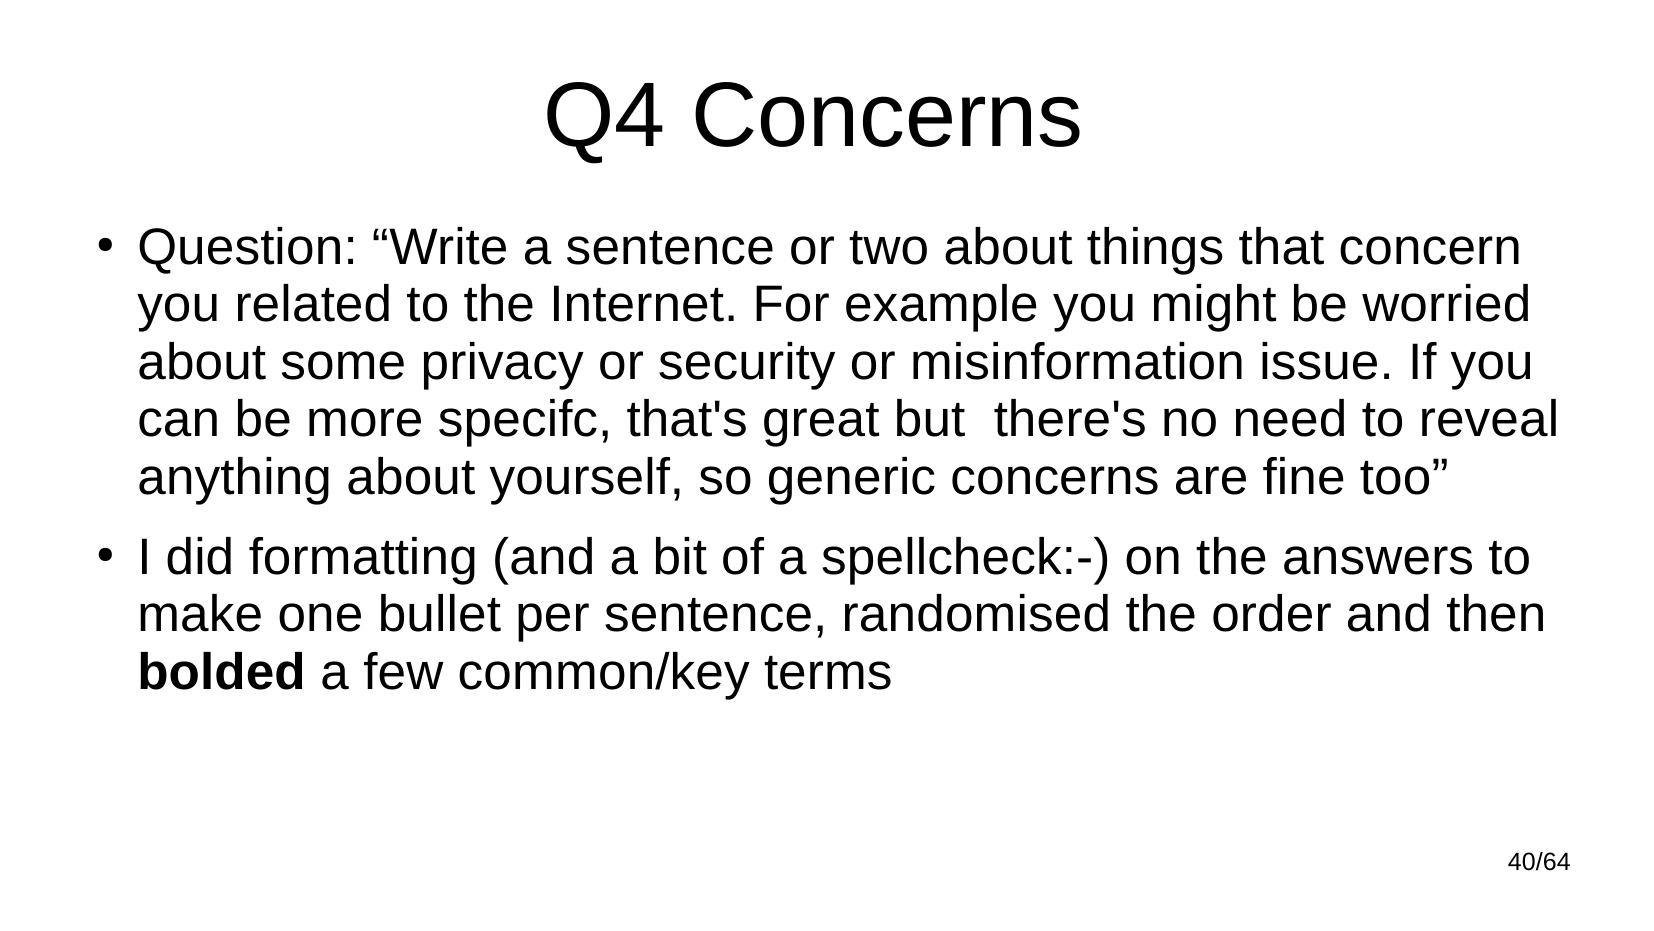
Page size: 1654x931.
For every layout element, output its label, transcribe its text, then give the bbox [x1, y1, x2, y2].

list Question: “Write a sentence or two about things that concern you related to the Internet. For example you might be worried about some privacy or security or misinformation issue. If you can be more specifc, that's great but there's no need to reveal anything about yourself, so generic concerns are fine too” I did formatting (and a bit of a spellcheck:-) on the answers to make one bullet per sentence, randomised the order and then bolded a few common/key terms [82, 217, 1571, 758]
title Q4 Concerns [82, 37, 1571, 193]
